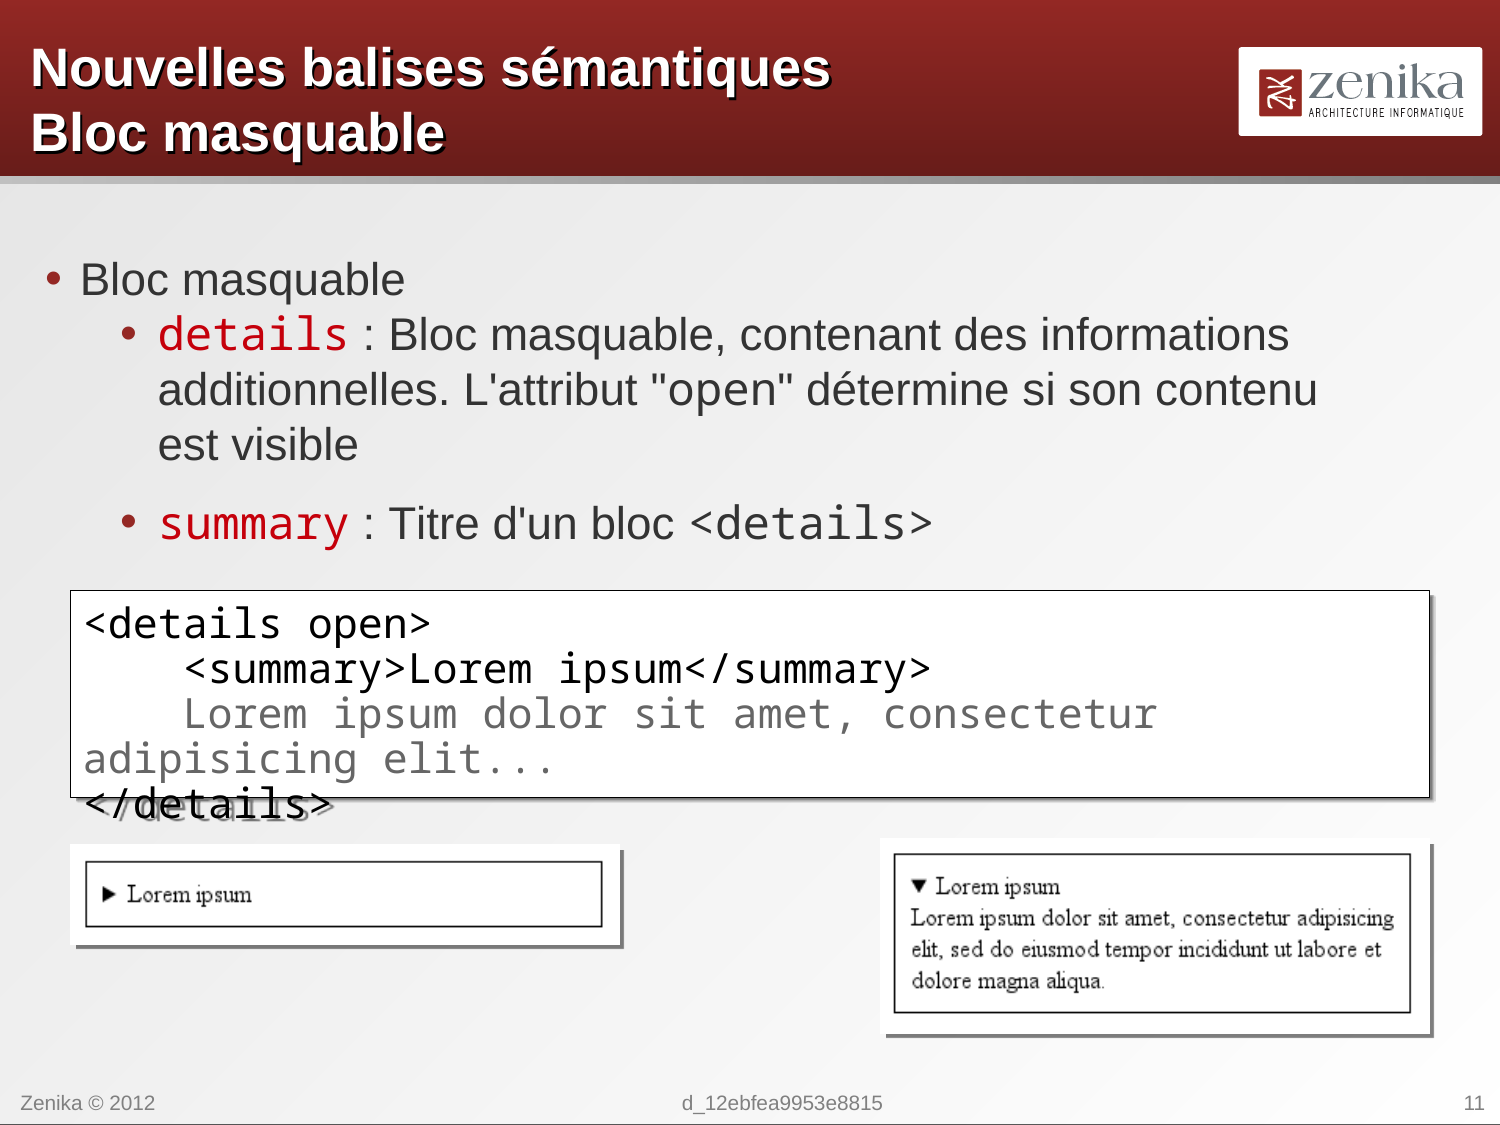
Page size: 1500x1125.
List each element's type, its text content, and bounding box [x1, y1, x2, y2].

picture [880, 838, 1430, 1034]
picture [1257, 58, 1464, 125]
list Bloc masquable details : Bloc masquable, contenant des informations additionnelles. L'attribut "open" détermine si son contenu est visible summary : Titre d'un bloc <details> [45, 249, 1385, 1079]
title Nouvelles balises sémantiques Bloc masquable [30, 15, 1155, 180]
picture [70, 844, 620, 945]
text_box <details open> <summary>Lorem ipsum</summary> Lorem ipsum dolor sit amet, consectetur adipisicing elit... </details> [70, 590, 1430, 798]
